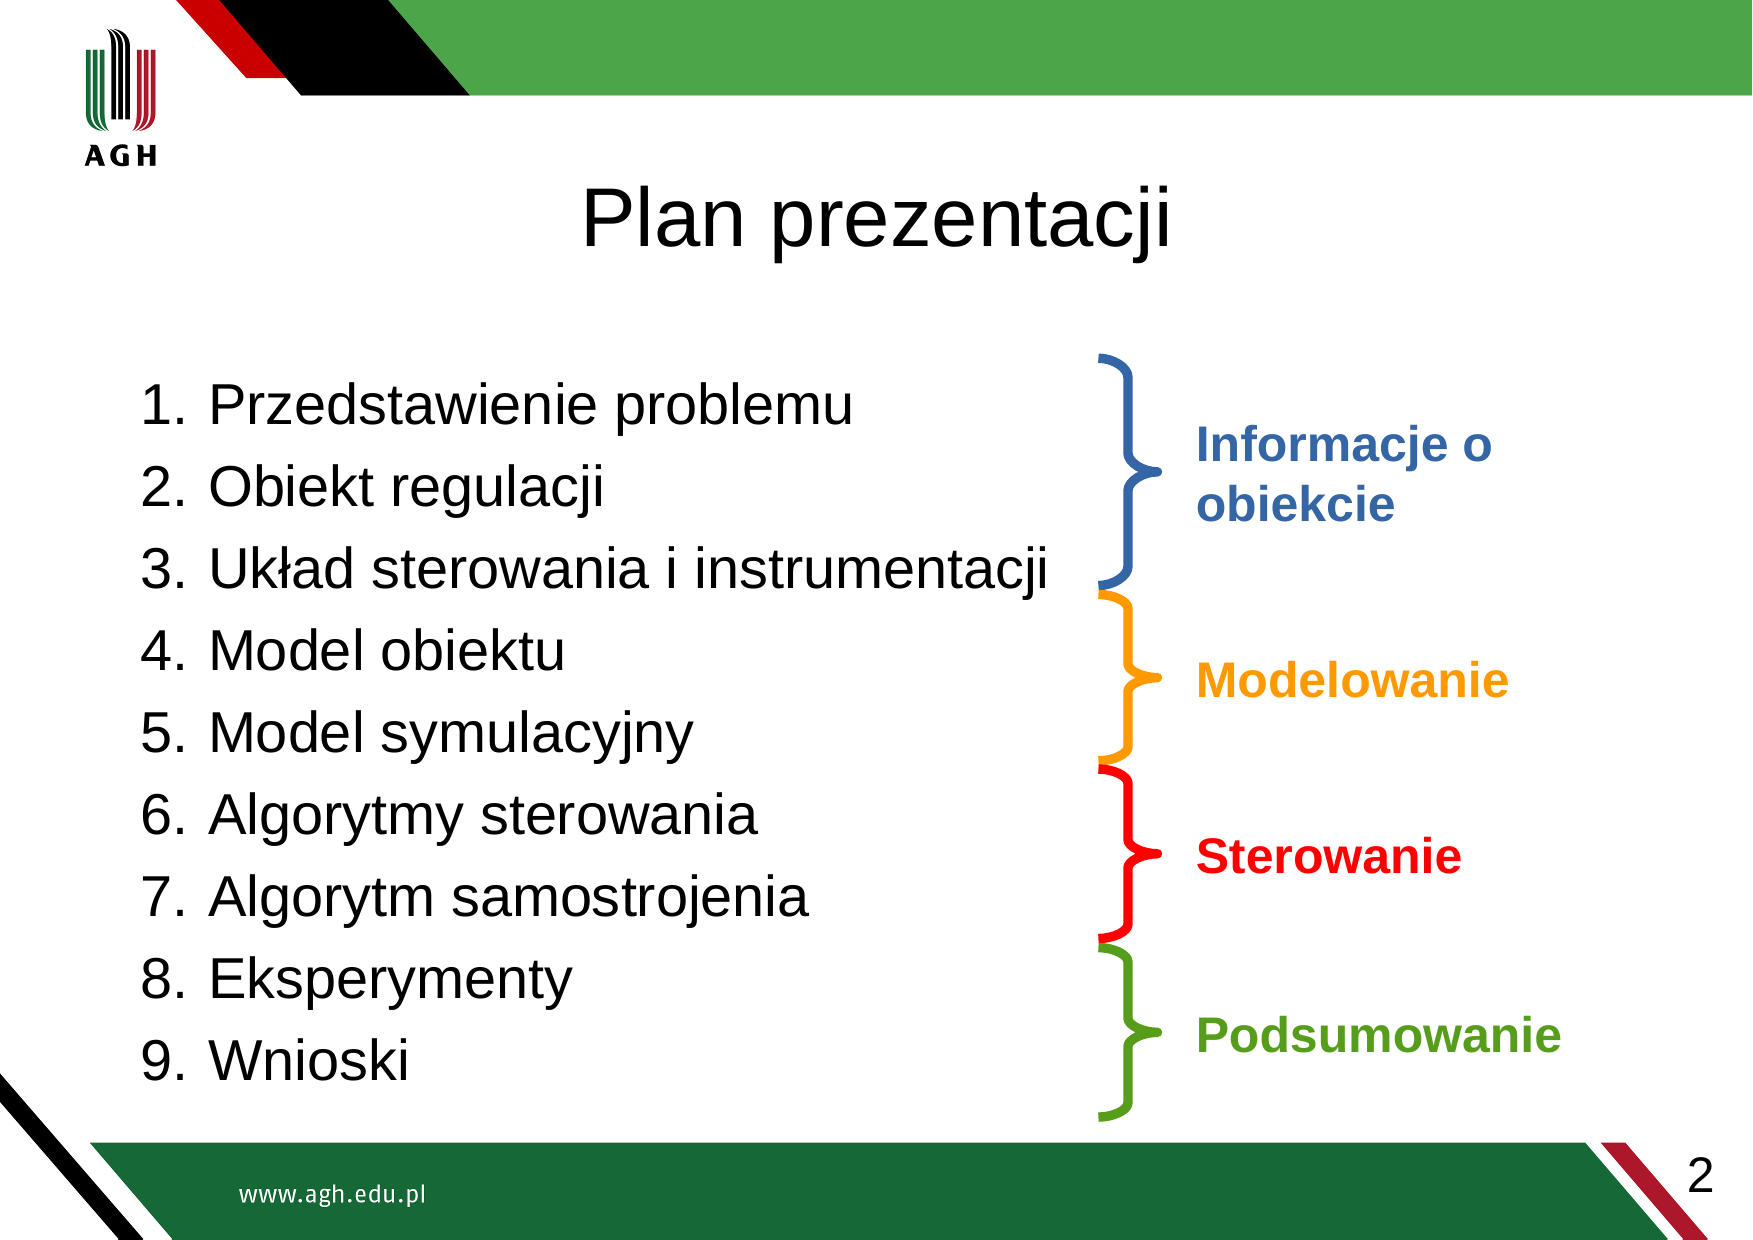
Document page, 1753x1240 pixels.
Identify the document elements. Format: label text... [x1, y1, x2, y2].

text_box Informacje o obiekcie [1181, 404, 1713, 540]
title Plan prezentacji [131, 110, 1622, 317]
list Przedstawienie problemu Obiekt regulacji Układ sterowania i instrumentacji Model obiektu Model symulacyjny Algorytmy sterowania Algorytm samostrojenia Eksperymenty Wnioski [1109, 358, 1622, 1103]
picture [0, 0, 1753, 1240]
text_box Podsumowanie [1181, 994, 1630, 1070]
text_box Sterowanie [1181, 816, 1642, 892]
list Przedstawienie problemu Obiekt regulacji Układ sterowania i instrumentacji Model obiektu Model symulacyjny Algorytmy sterowania Algorytm samostrojenia Eksperymenty Wnioski [131, 358, 1136, 1103]
text_box Modelowanie [1181, 640, 1666, 716]
